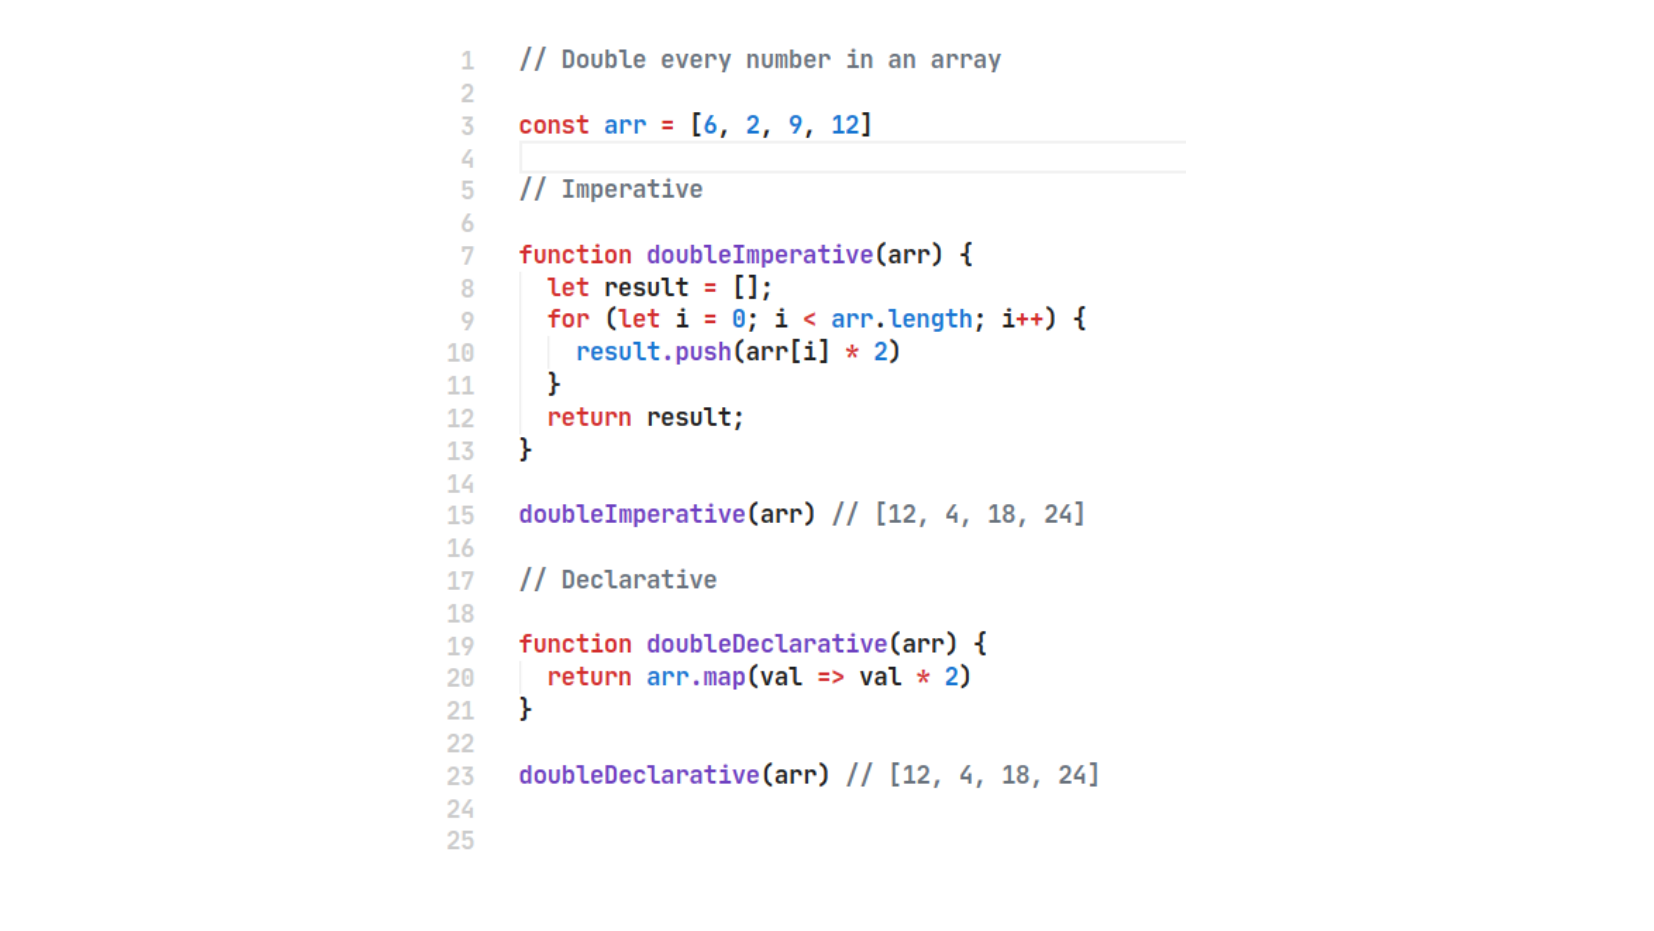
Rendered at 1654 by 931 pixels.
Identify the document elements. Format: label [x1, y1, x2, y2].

picture [435, 44, 1186, 859]
